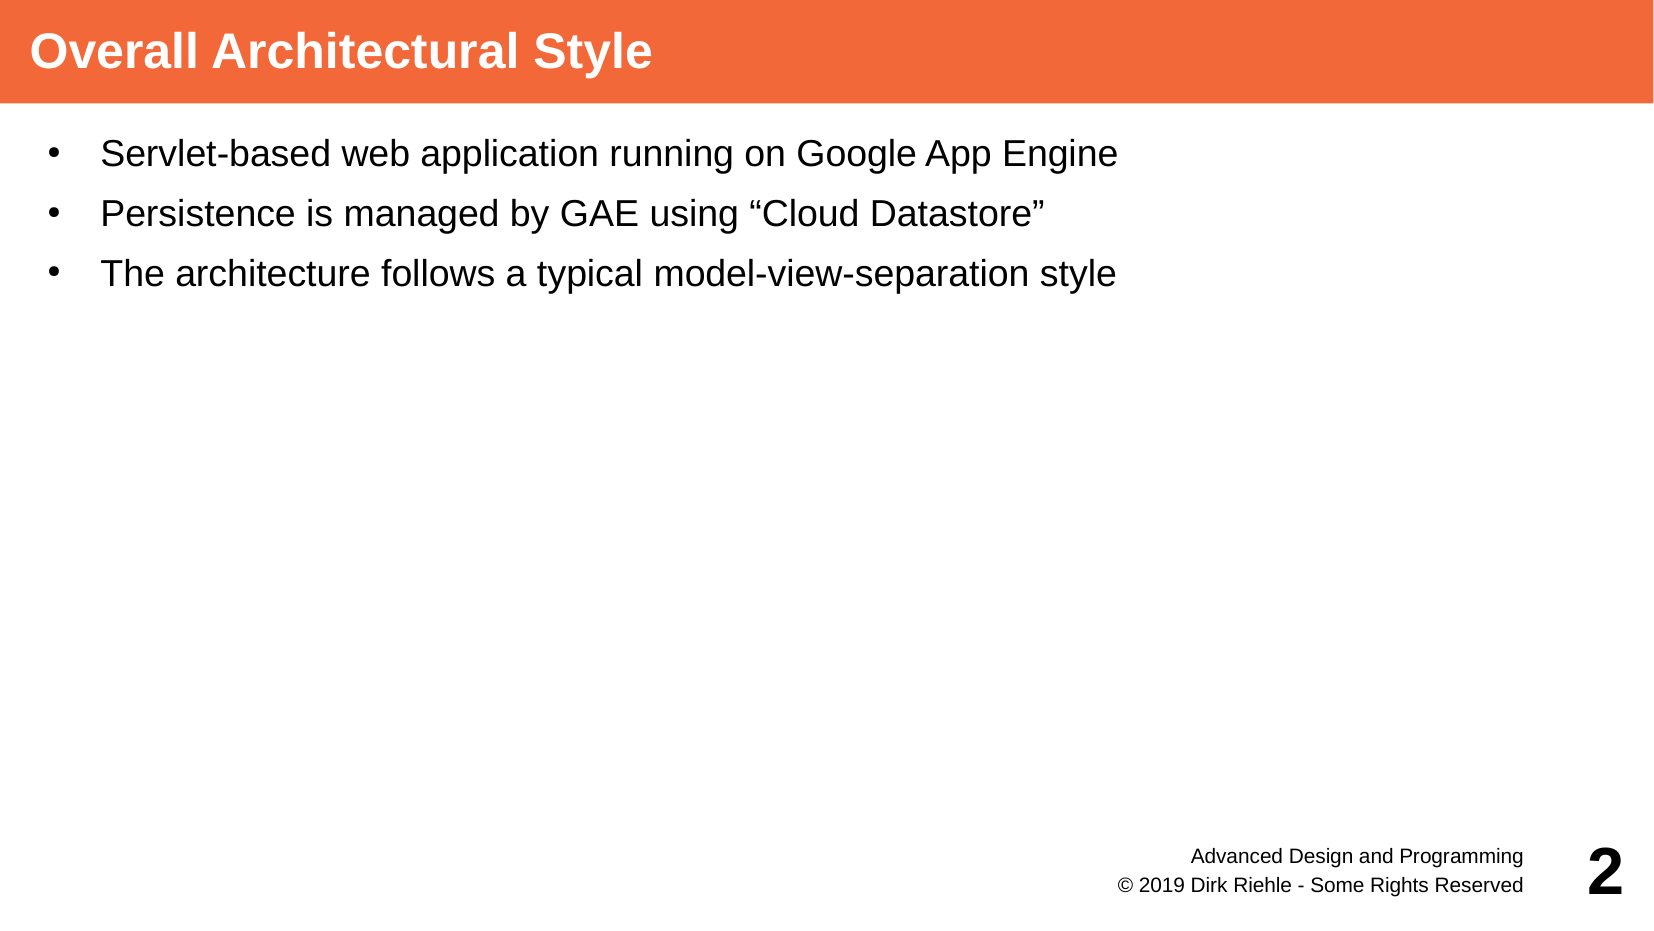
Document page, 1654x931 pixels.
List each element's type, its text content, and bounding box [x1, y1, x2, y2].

title Overall Architectural Style [0, 0, 1654, 104]
list Servlet-based web application running on Google App Engine Persistence is managed by GAE using “Cloud Datastore” The architecture follows a typical model-view-separation style [29, 132, 1625, 813]
